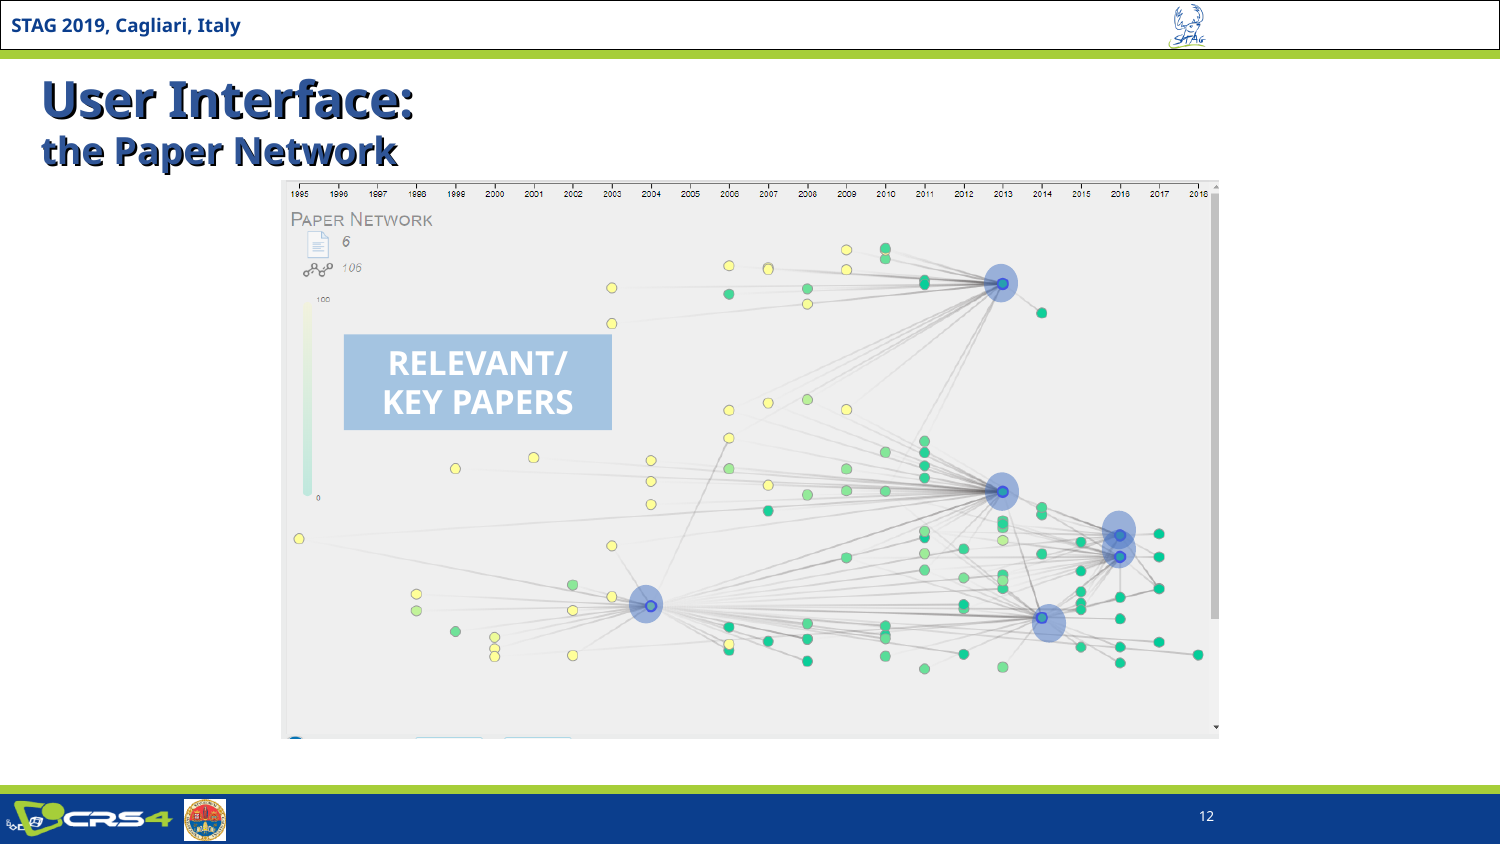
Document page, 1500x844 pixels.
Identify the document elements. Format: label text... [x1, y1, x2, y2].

text_box [984, 472, 1019, 511]
title User Interface: the Paper Network [29, 58, 1471, 181]
picture [281, 180, 1219, 739]
text_box [1031, 604, 1067, 643]
text_box [983, 263, 1018, 303]
text_box [1101, 510, 1136, 569]
text_box [1187, 802, 1500, 831]
text_box RELEVANT/KEY PAPERS [343, 334, 612, 431]
text_box [628, 584, 664, 624]
